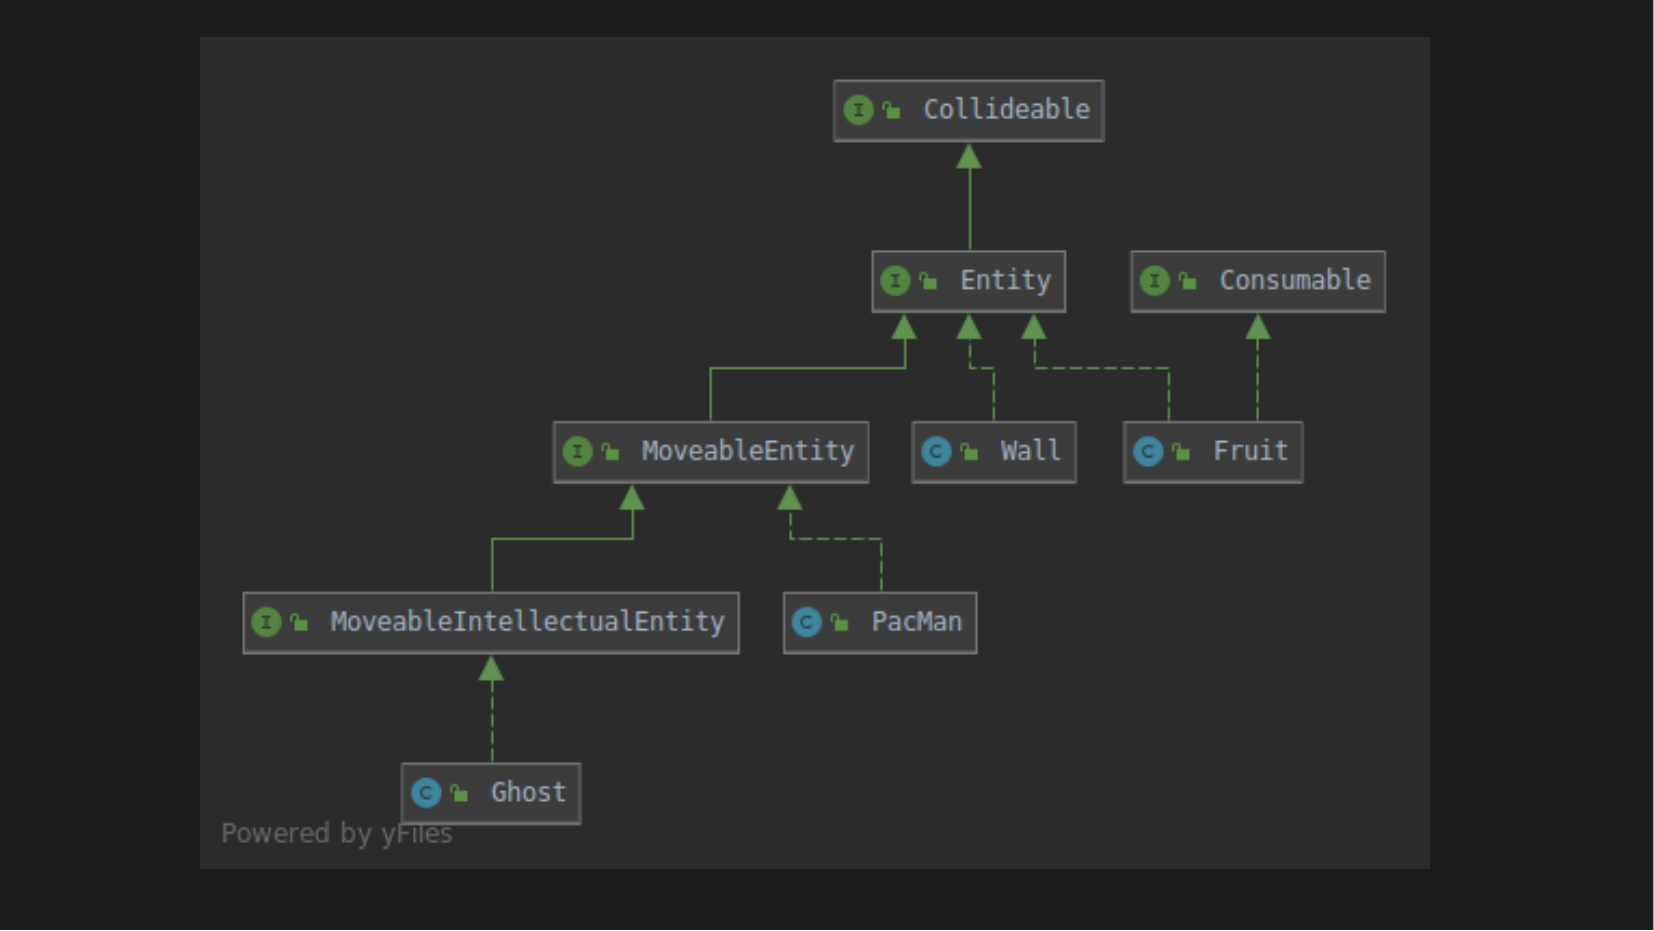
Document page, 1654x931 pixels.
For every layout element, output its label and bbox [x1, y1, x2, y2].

picture [200, 37, 1430, 869]
